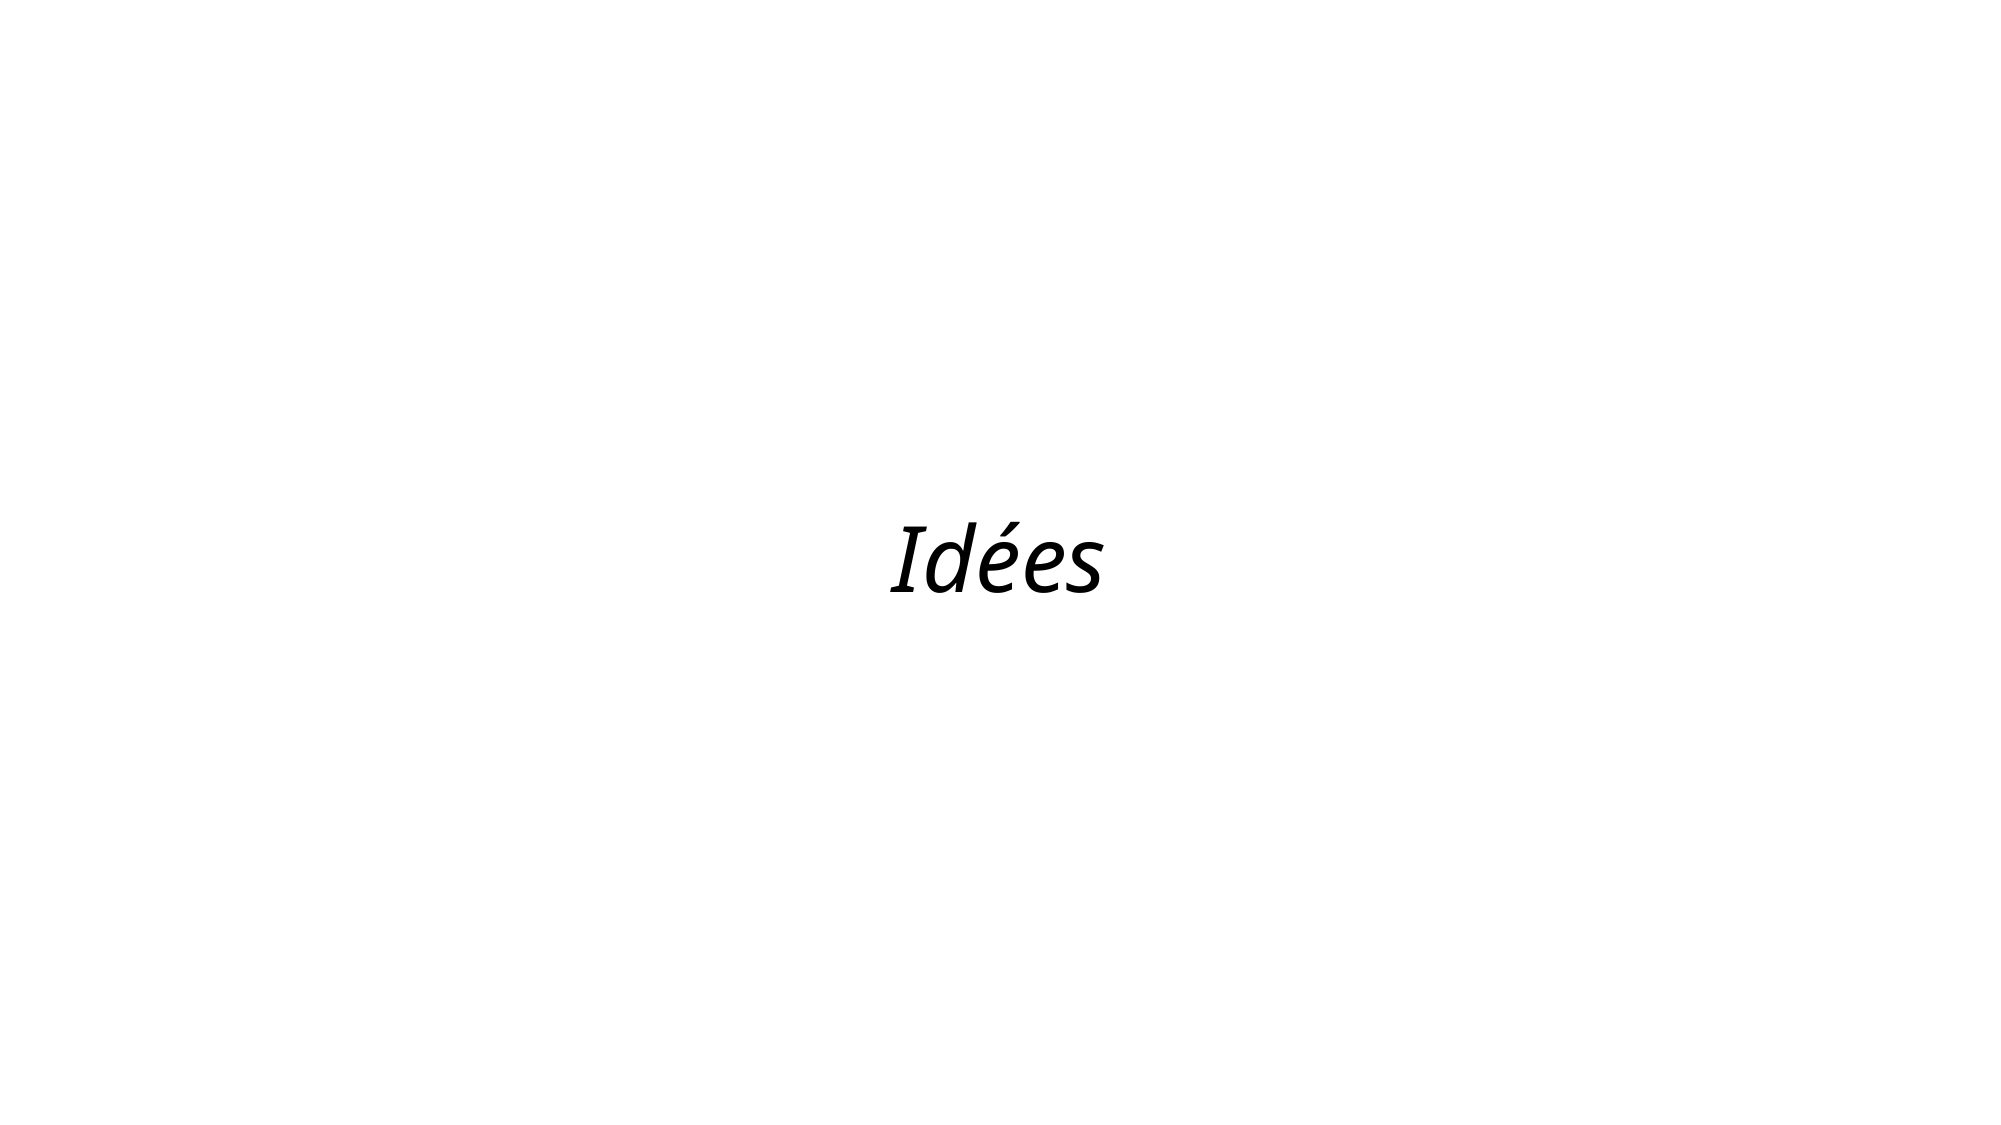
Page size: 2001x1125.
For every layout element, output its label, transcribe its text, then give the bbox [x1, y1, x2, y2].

title Idées [137, 453, 1863, 672]
